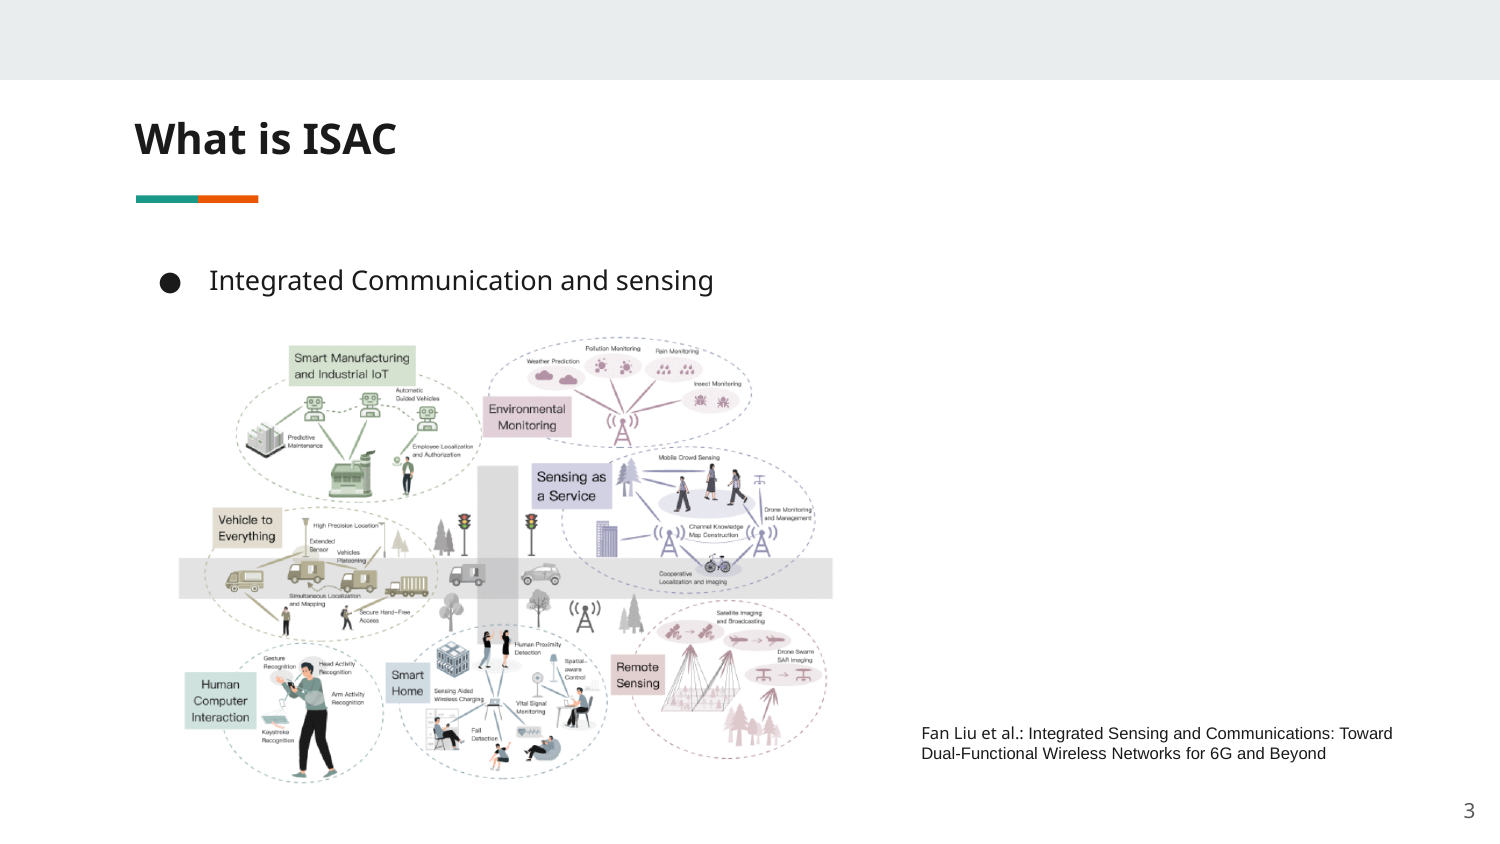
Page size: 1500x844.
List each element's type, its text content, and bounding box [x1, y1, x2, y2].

list Integrated Communication and sensing [119, 228, 1381, 780]
picture [157, 298, 851, 825]
text_box Fan Liu et al.: Integrated Sensing and Communications: Toward Dual-Functional Wireless Networks for 6G and Beyond [906, 707, 1413, 781]
title What is ISAC [119, 93, 1381, 182]
slide_number <number> [1400, 779, 1491, 844]
